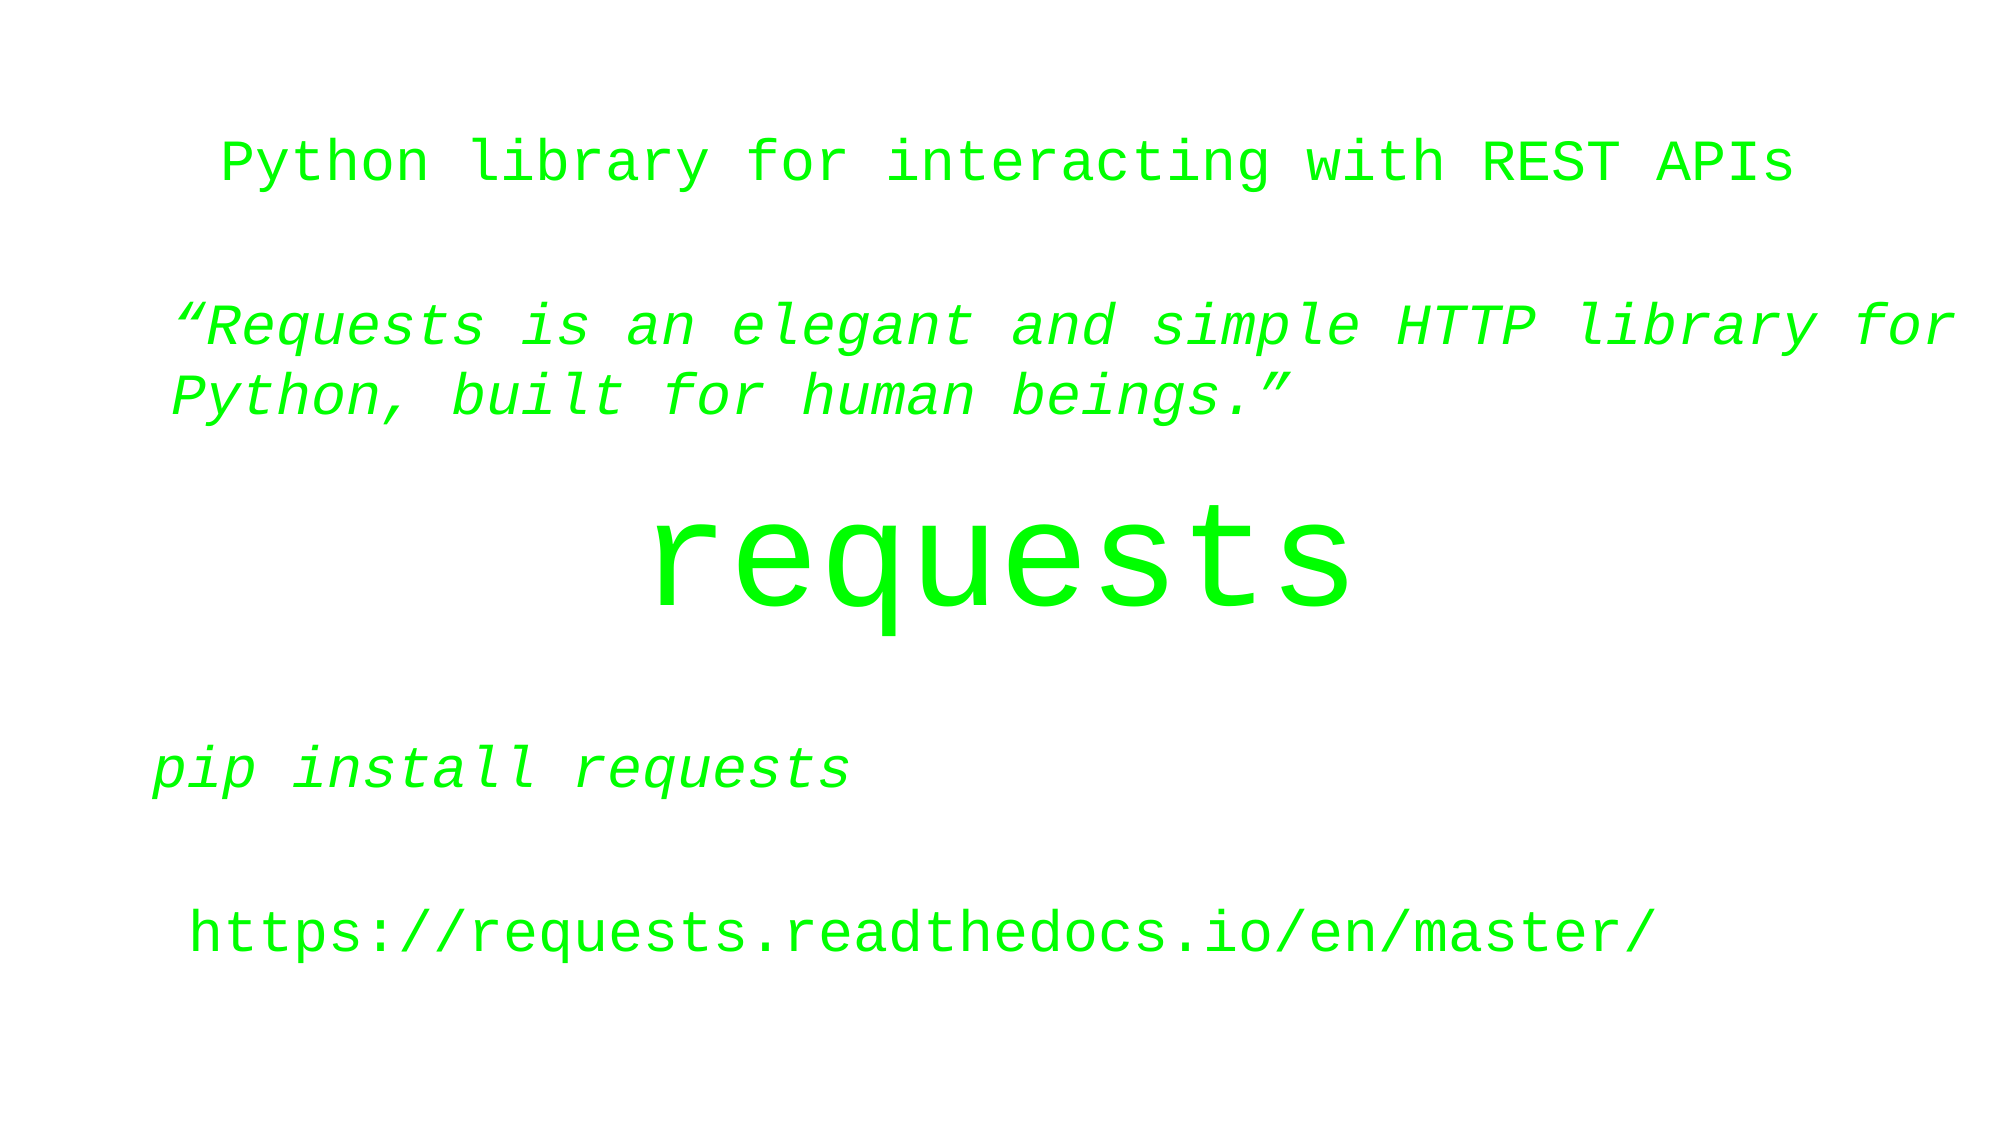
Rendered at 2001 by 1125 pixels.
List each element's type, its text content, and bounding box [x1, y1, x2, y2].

text_box pip install requests [137, 721, 1863, 808]
text_box Python library for interacting with REST APIs [205, 114, 1918, 201]
text_box “Requests is an elegant and simple HTTP library for Python, built for human beings.” [156, 279, 1974, 436]
title requests [0, 59, 2000, 1055]
text_box https://requests.readthedocs.io/en/master/ [173, 885, 1900, 972]
